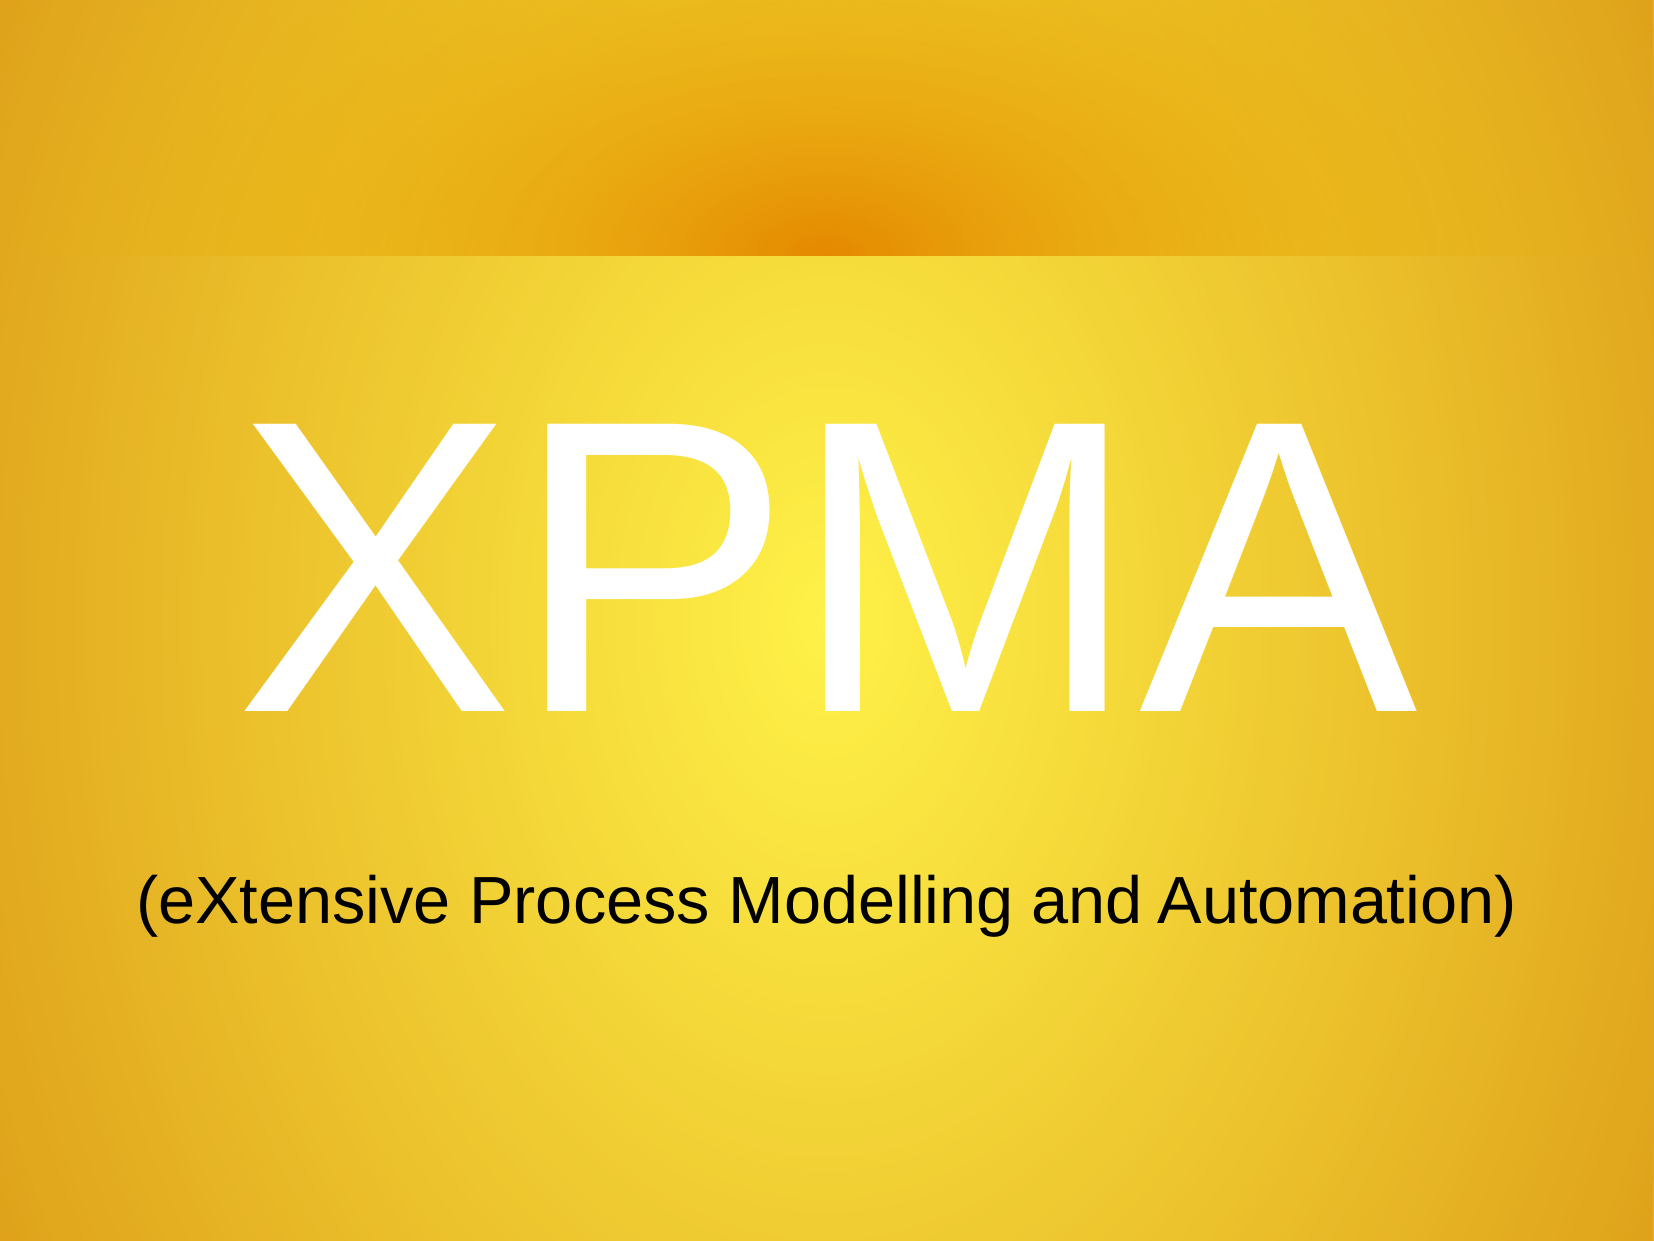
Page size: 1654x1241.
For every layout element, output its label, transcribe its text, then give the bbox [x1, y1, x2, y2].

subtitle (eXtensive Process Modelling and Automation) [82, 541, 1571, 1241]
title XPMA [82, 333, 1571, 541]
